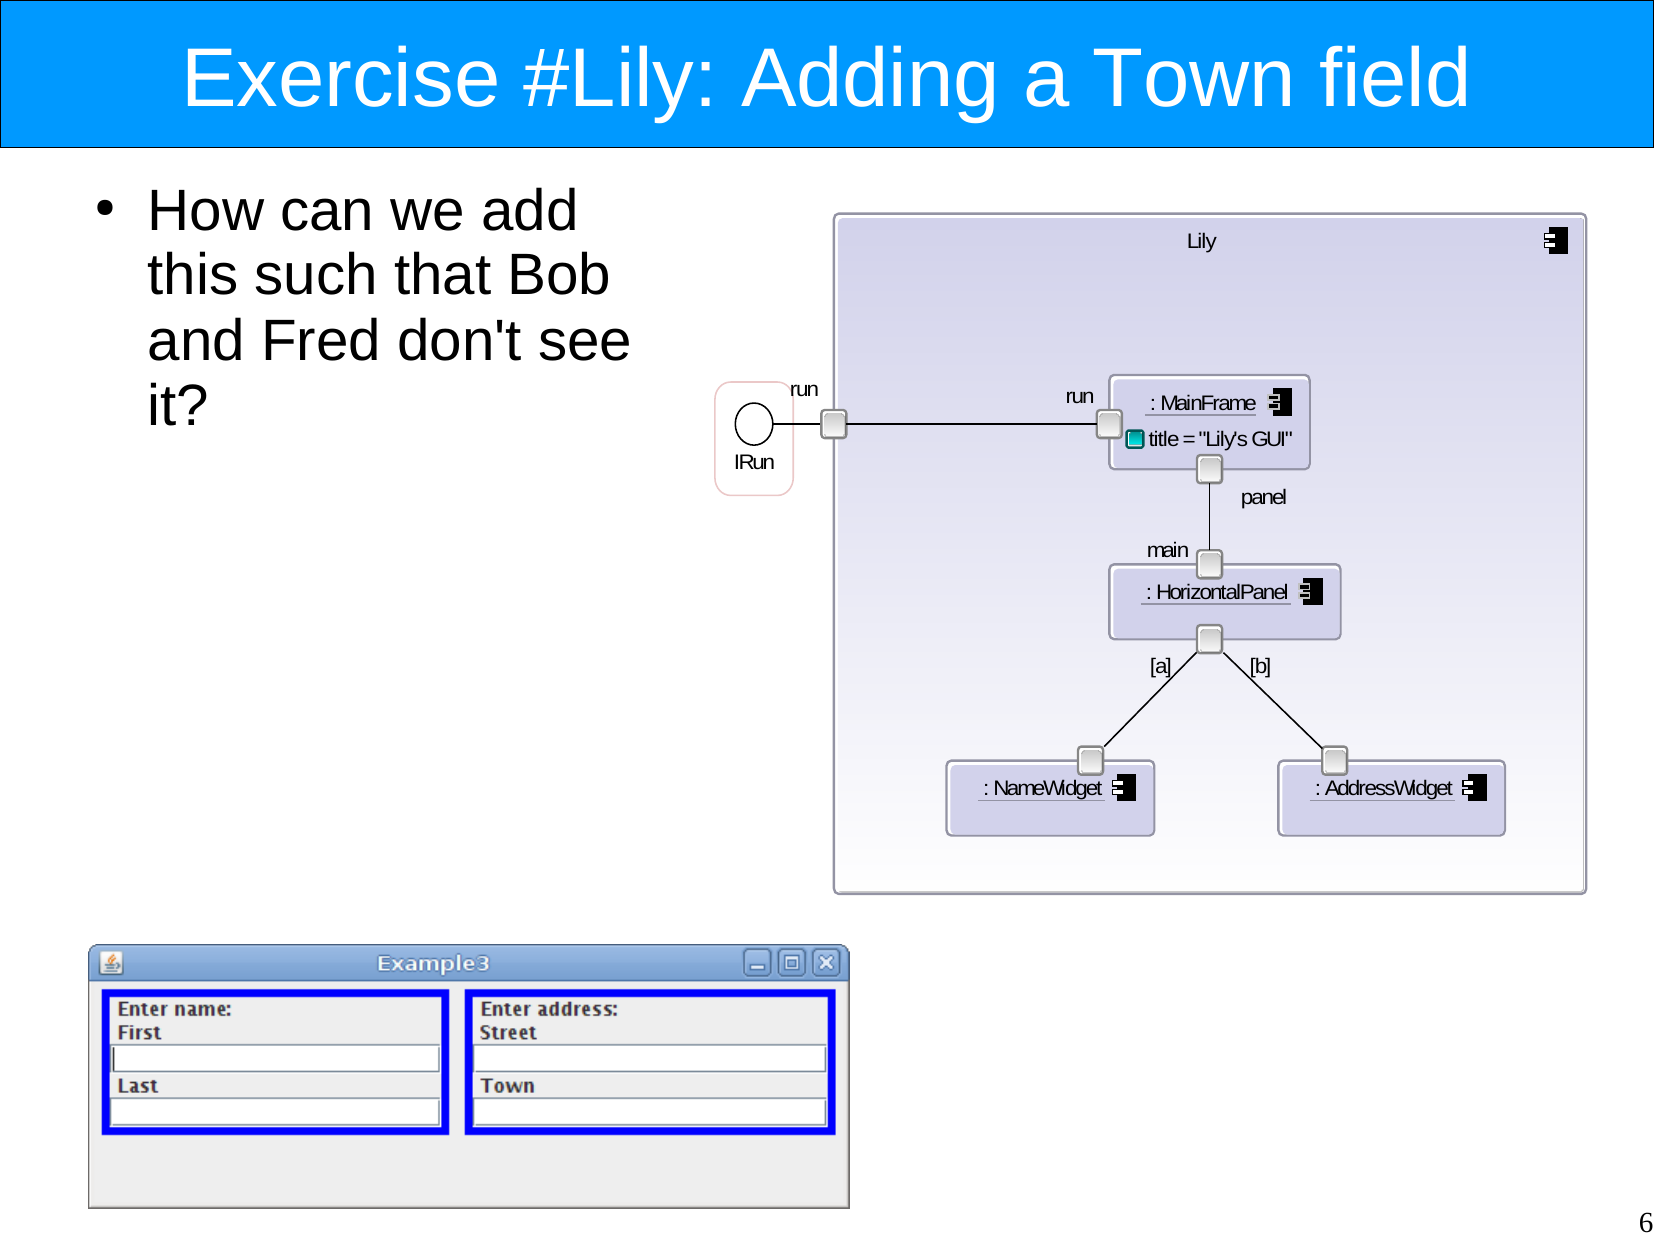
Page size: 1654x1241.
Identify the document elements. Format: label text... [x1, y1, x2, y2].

title Exercise #Lily: Adding a Town field [82, 21, 1571, 135]
picture [708, 206, 1595, 903]
list How can we add this such that Bob and Fred don't see it? [76, 177, 650, 1196]
picture [88, 944, 850, 1209]
